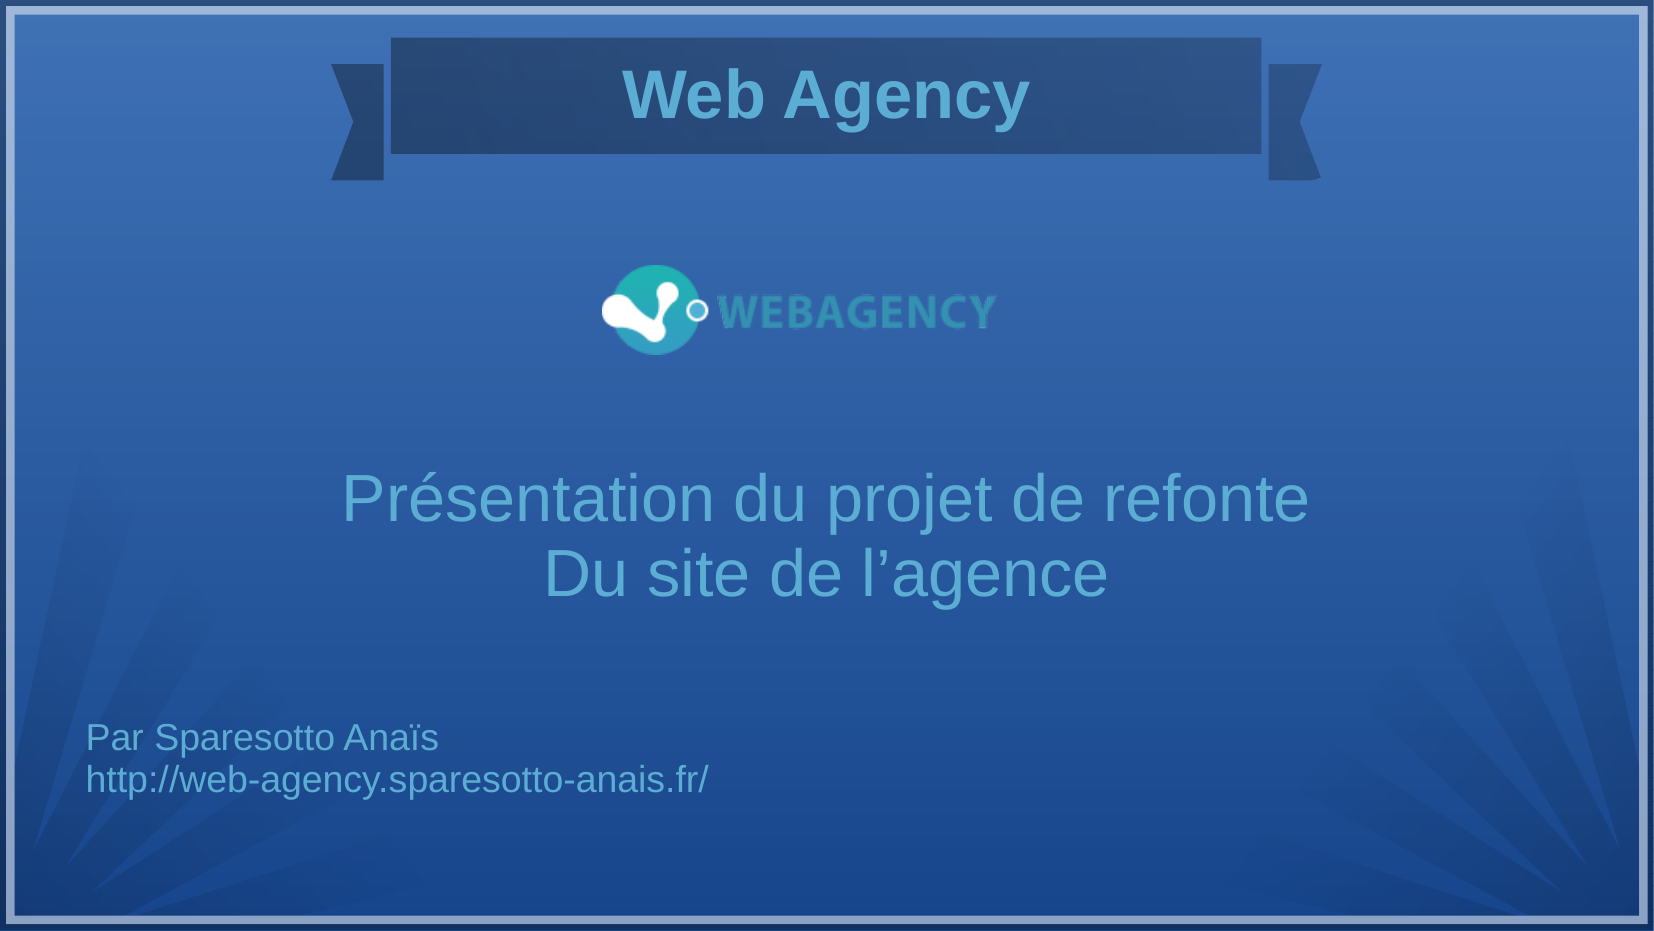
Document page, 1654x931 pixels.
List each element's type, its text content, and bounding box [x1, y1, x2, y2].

subtitle Présentation du projet de refonte Du site de l’agence [82, 224, 1571, 848]
text_box Par Sparesotto Anaïs http://web-agency.sparesotto-anais.fr/ [70, 708, 945, 808]
title Web Agency [389, 35, 1264, 154]
picture [602, 265, 1011, 355]
